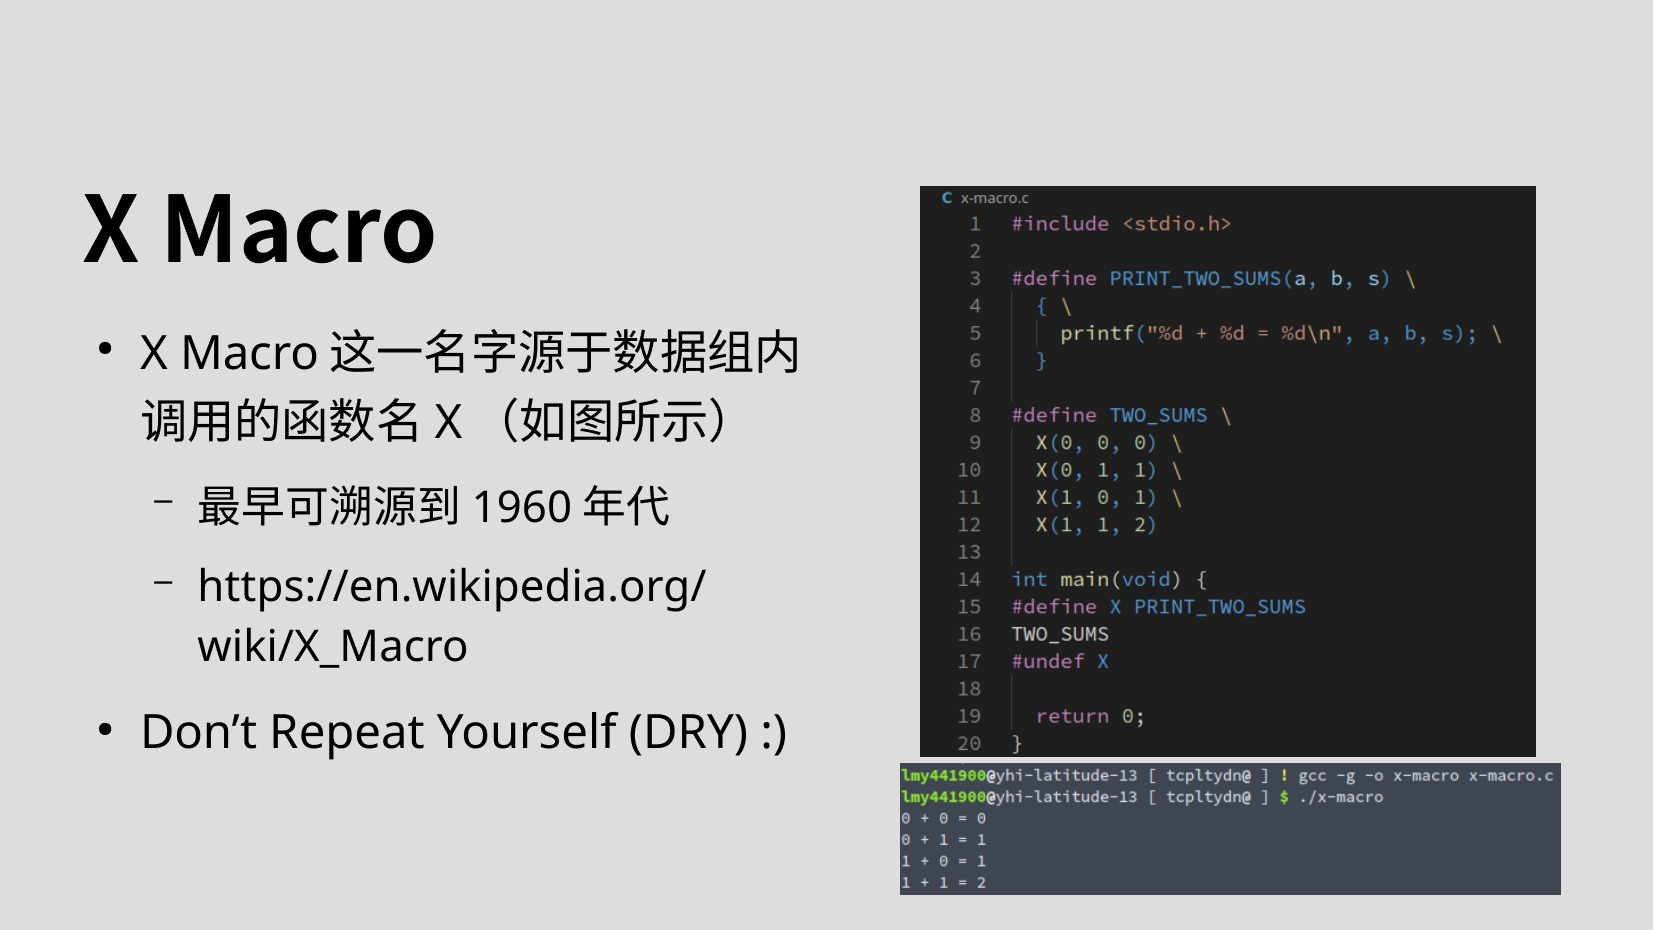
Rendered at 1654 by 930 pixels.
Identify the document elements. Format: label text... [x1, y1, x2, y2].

picture [920, 186, 1536, 757]
picture [900, 763, 1561, 896]
list X Macro这一名字源于数据组内调用的函数名X（如图所示） 最早可溯源到1960年代 https://en.wikipedia.org/wiki/X_Macro Don’t Repeat Yourself (DRY) :) [82, 315, 809, 855]
title X Macro [82, 144, 1571, 301]
